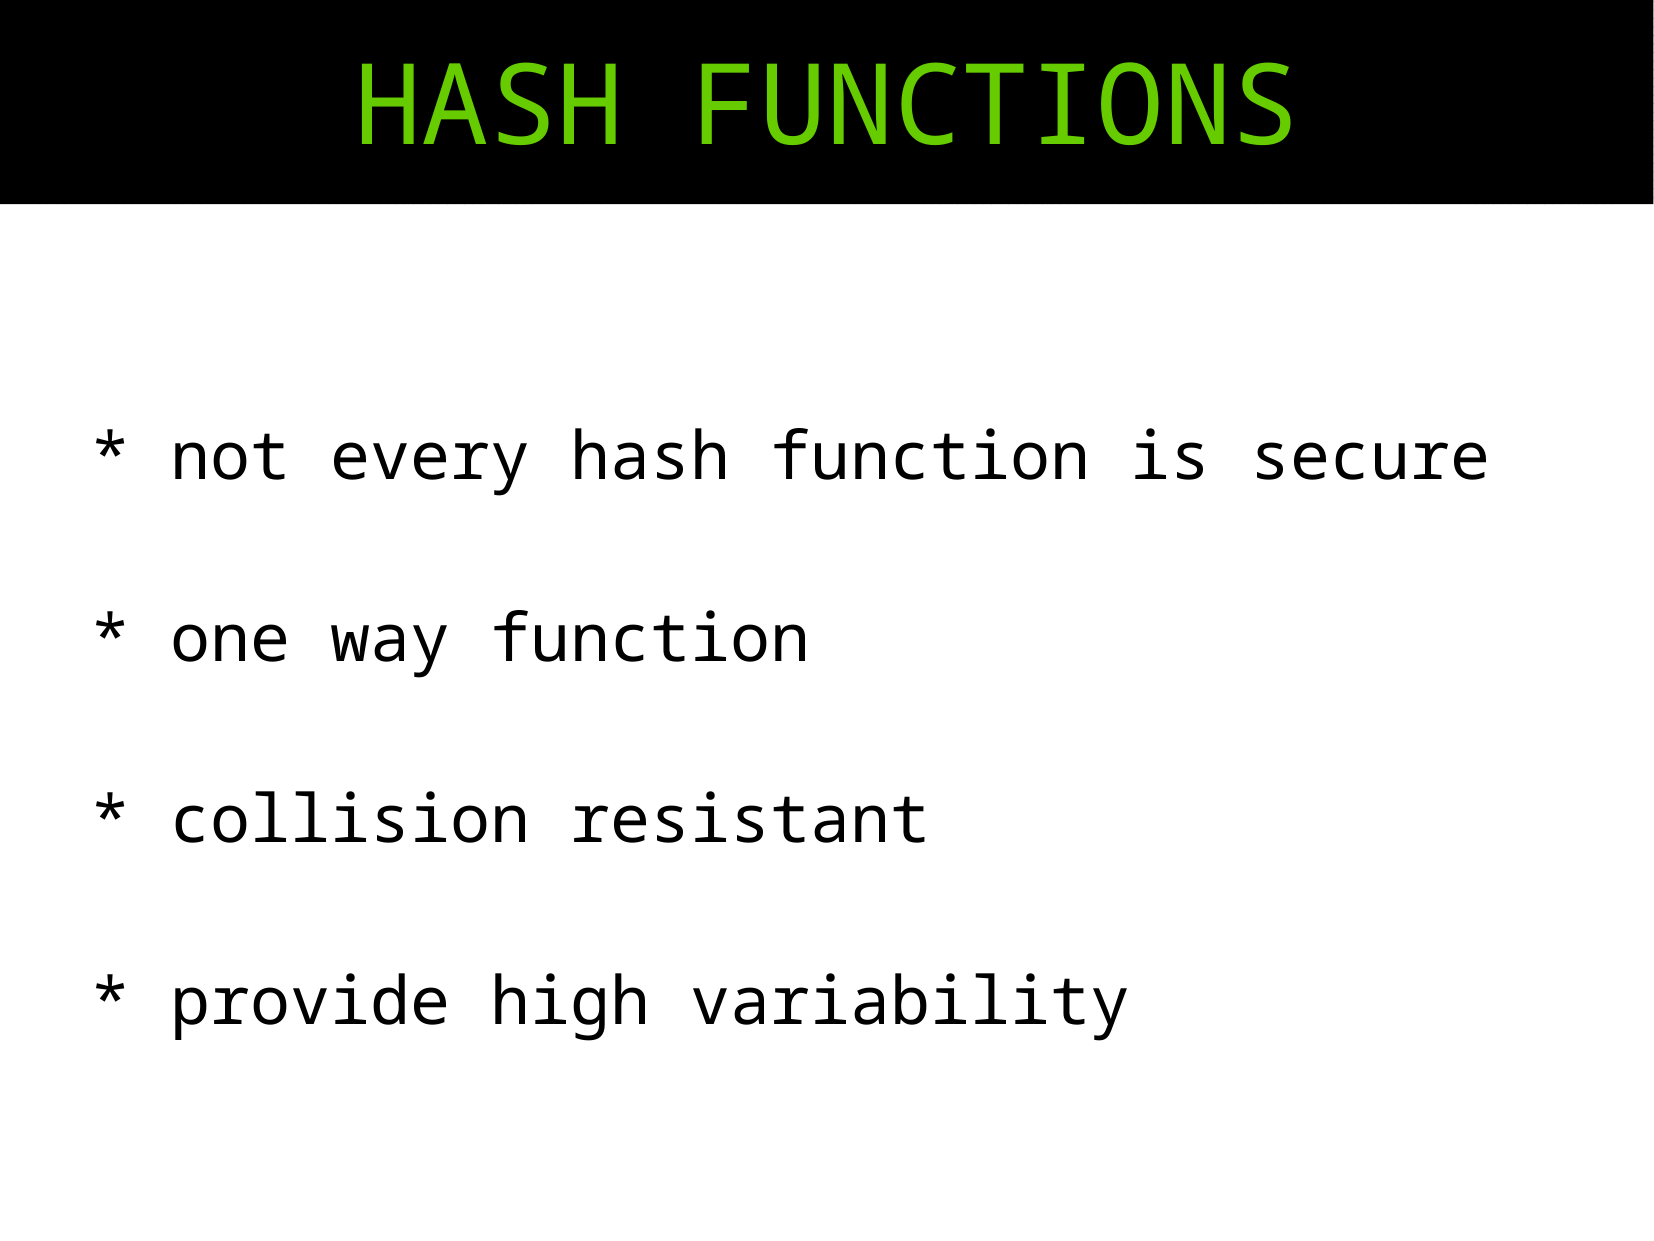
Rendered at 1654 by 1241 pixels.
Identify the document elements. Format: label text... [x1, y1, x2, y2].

subtitle * not every hash function is secure * one way function * collision resistant * provide high variability [90, 305, 1621, 1146]
title HASH FUNCTIONS [0, 0, 1654, 205]
